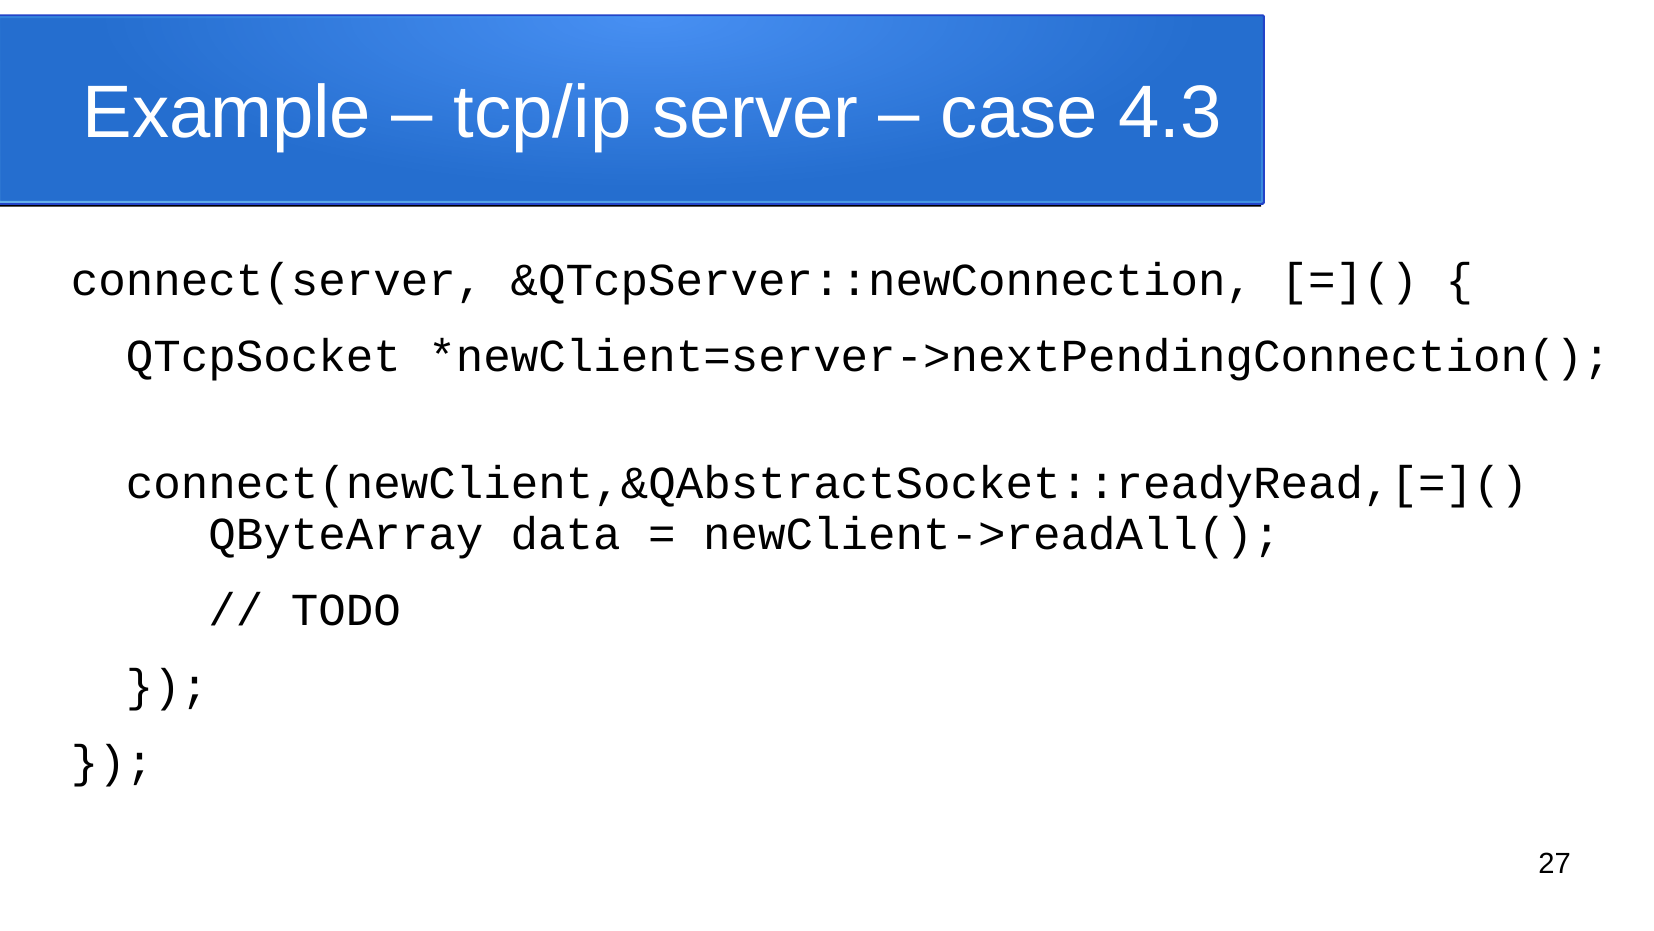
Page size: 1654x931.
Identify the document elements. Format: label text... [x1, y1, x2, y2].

title Example – tcp/ip server – case 4.3 [82, 35, 1235, 189]
list connect(server, &QTcpServer::newConnection, [=]() { QTcpSocket *newClient=server->nextPendingConnection(); connect(newClient,&QAbstractSocket::readyRead,[=]() QByteArray data = newClient->readAll(); // TODO }); }); [0, 257, 1654, 797]
